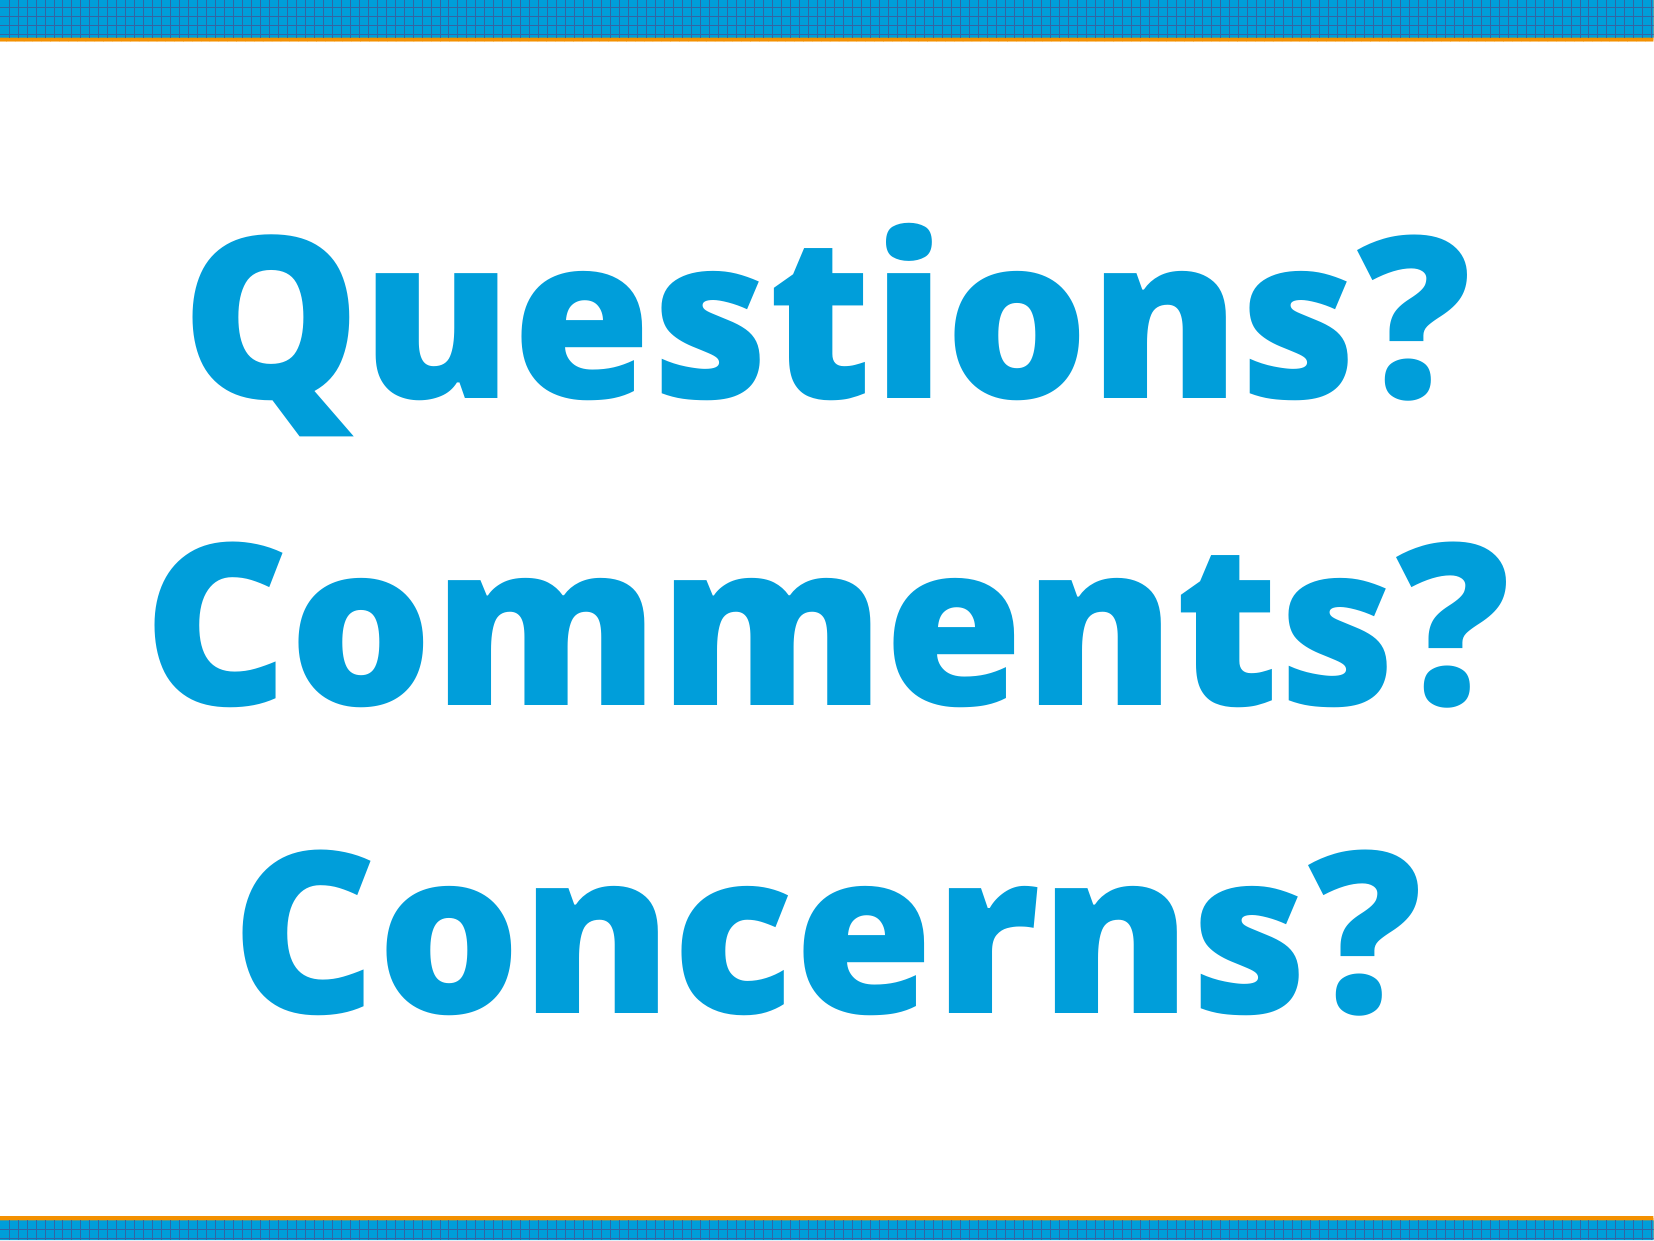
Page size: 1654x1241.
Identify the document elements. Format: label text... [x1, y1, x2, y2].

subtitle Questions? Comments? Concerns? [82, 138, 1571, 1099]
